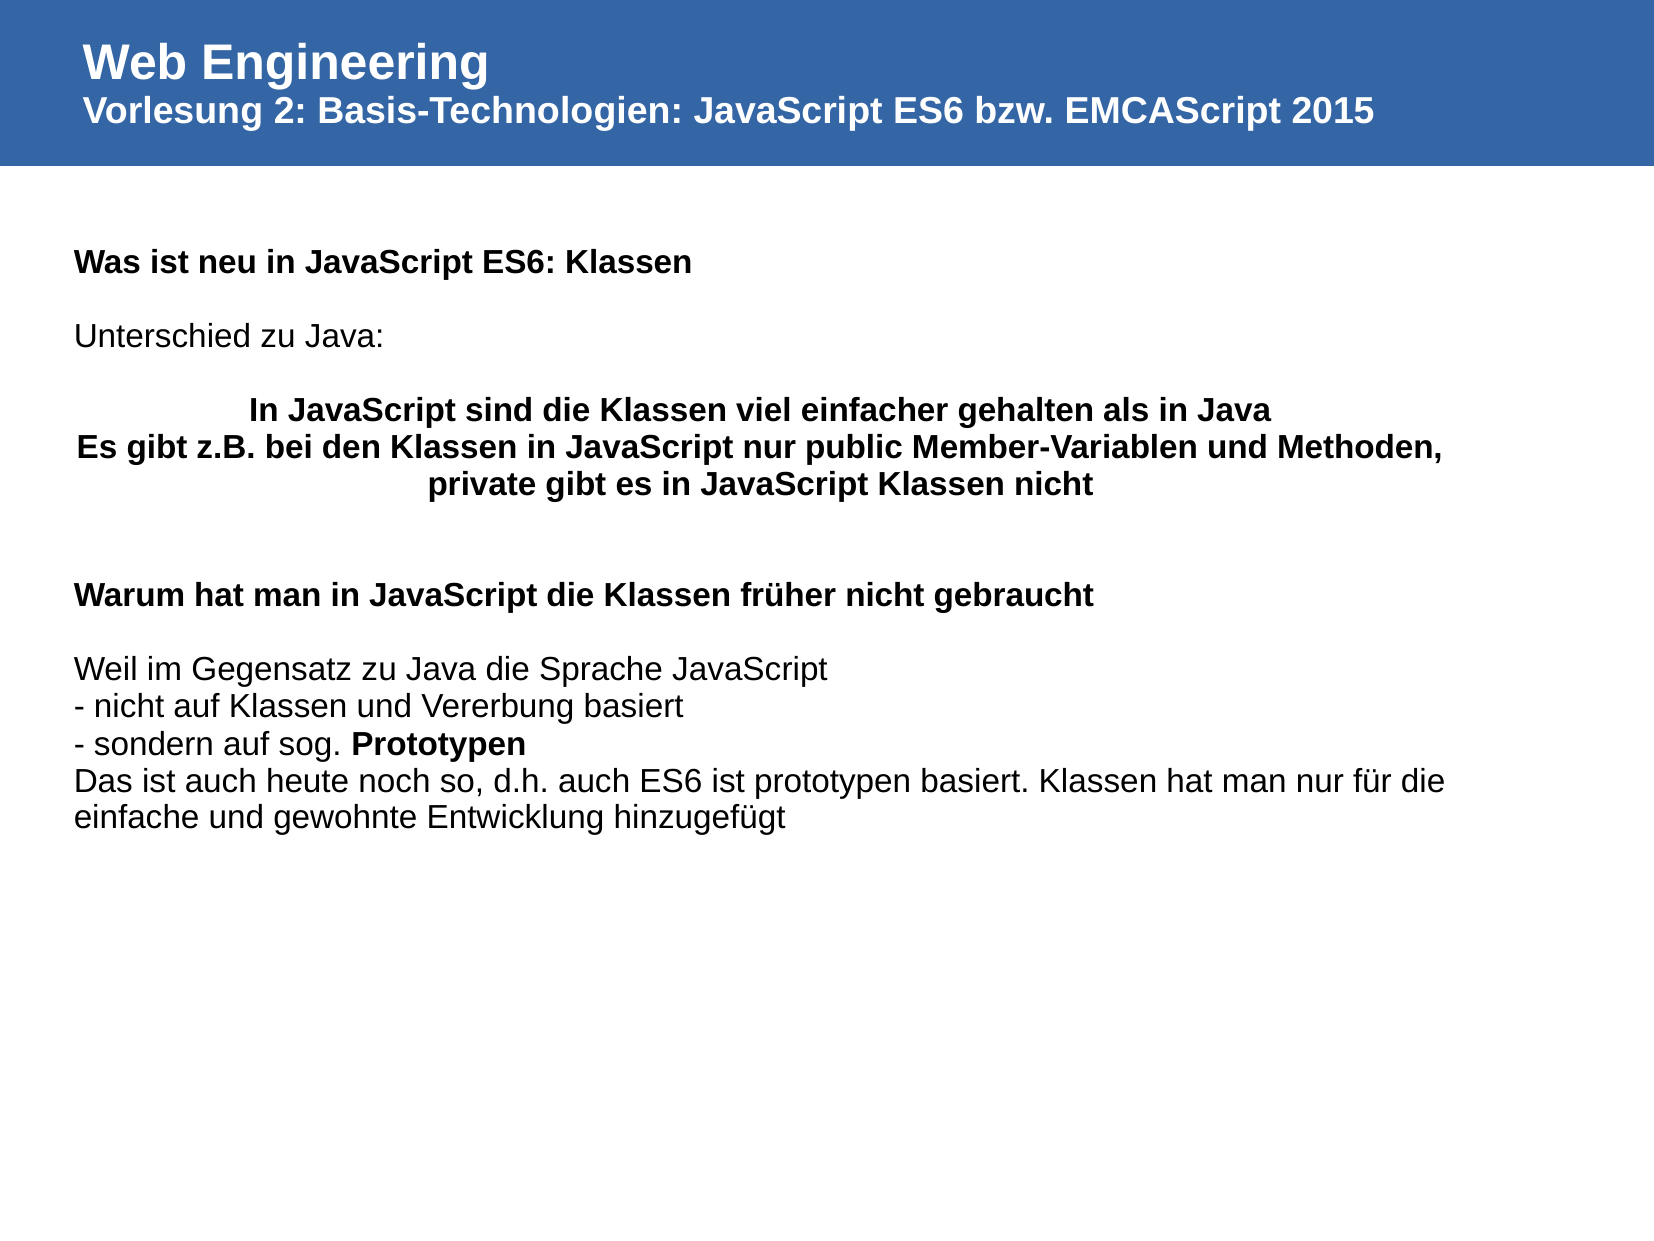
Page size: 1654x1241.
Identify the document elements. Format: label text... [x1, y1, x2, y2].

title Web Engineering Vorlesung 2: Basis-Technologien: JavaScript ES6 bzw. EMCAScript 2015 [82, 0, 1571, 166]
text_box Was ist neu in JavaScript ES6: Klassen Unterschied zu Java: In JavaScript sind die Klassen viel einfacher gehalten als in Java Es gibt z.B. bei den Klassen in JavaScript nur public Member-Variablen und Methoden, private gibt es in JavaScript Klassen nicht Warum hat man in JavaScript die Klassen früher nicht gebraucht Weil im Gegensatz zu Java die Sprache JavaScript - nicht auf Klassen und Vererbung basiert - sondern auf sog. Prototypen Das ist auch heute noch so, d.h. auch ES6 ist prototypen basiert. Klassen hat man nur für die einfache und gewohnte Entwicklung hinzugefügt [59, 236, 1508, 922]
